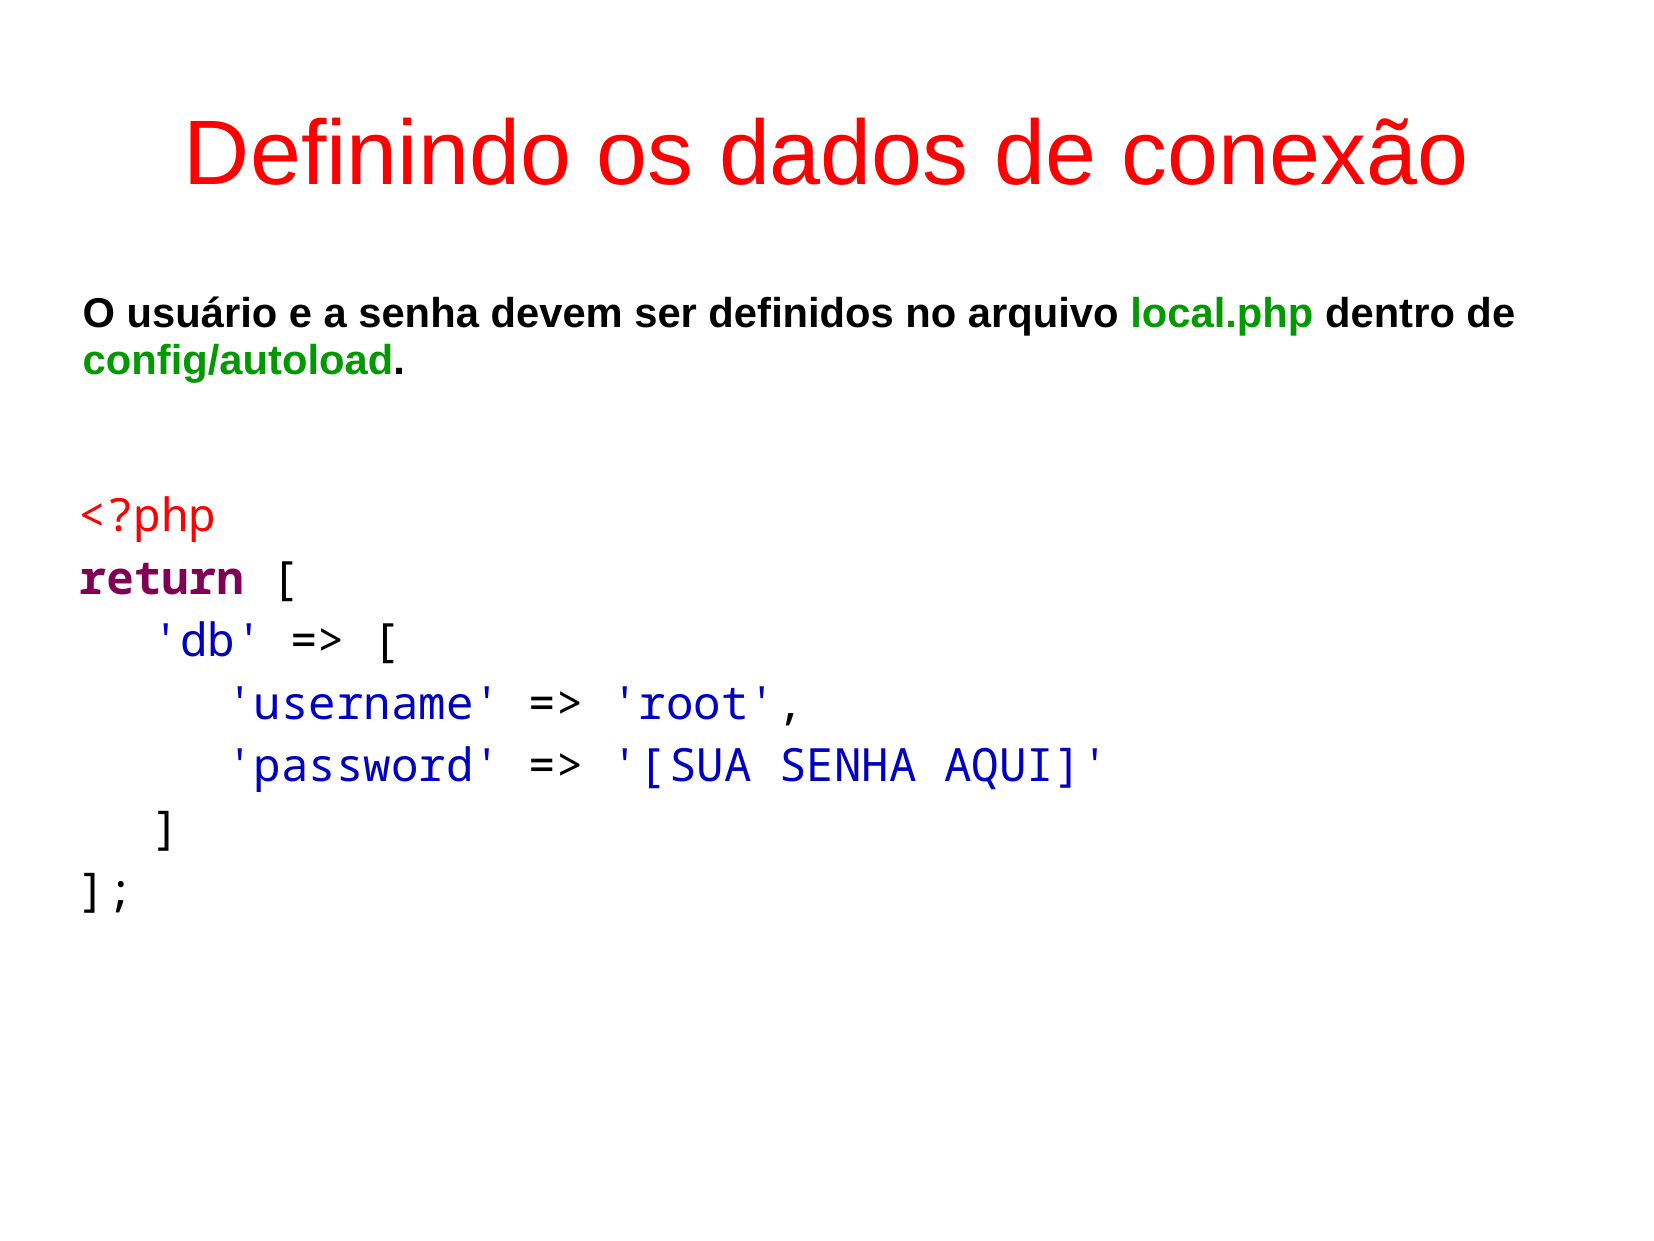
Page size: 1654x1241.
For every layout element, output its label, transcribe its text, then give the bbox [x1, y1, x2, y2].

title Definindo os dados de conexão [82, 49, 1571, 257]
list O usuário e a senha devem ser definidos no arquivo local.php dentro de config/autoload. [82, 290, 1571, 475]
text_box <?php return [ 'db' => [ 'username' => 'root', 'password' => '[ SUA SENHA AQUI]' ] ]; [64, 475, 1576, 1182]
